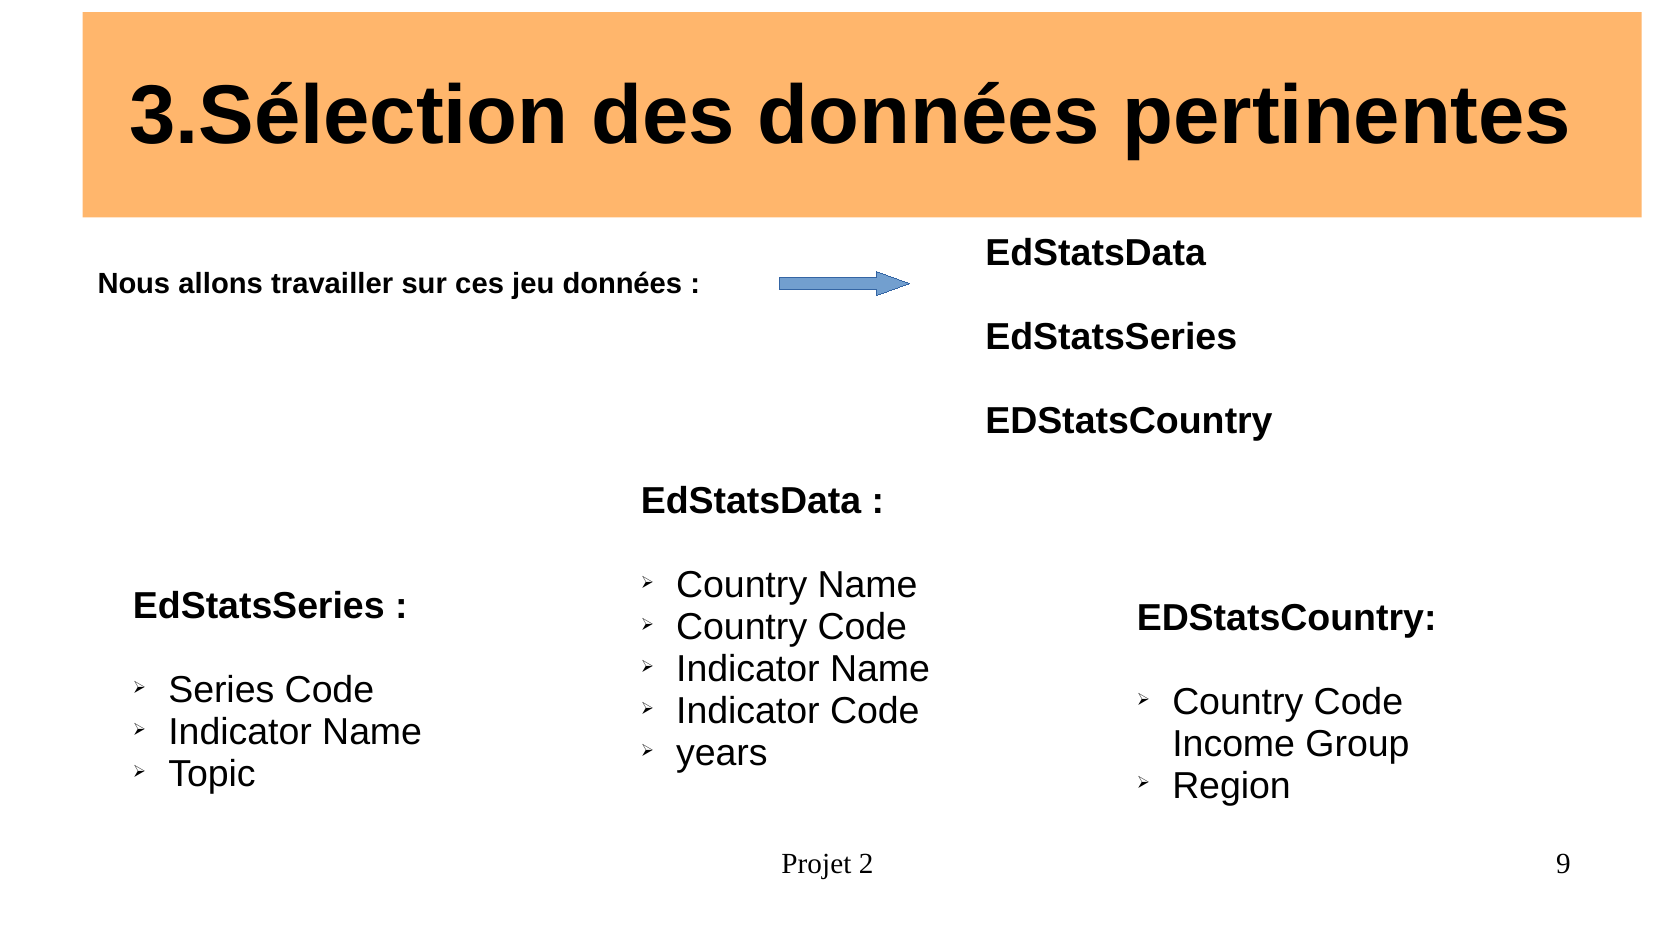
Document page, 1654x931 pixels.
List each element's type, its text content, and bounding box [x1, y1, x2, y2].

text_box EdStatsData : Country Name Country Code Indicator Name Indicator Code years [626, 472, 946, 782]
text_box EdStatsData EdStatsSeries EDStatsCountry [970, 224, 1524, 449]
title 3.Sélection des données pertinentes [82, 12, 1642, 218]
text_box EdStatsSeries : Series Code Indicator Name Topic [118, 577, 438, 844]
text_box [779, 271, 910, 296]
text_box EDStatsCountry: Country Code Income Group Region [1122, 588, 1452, 814]
text_box Nous allons travailler sur ces jeu données : [82, 259, 780, 340]
